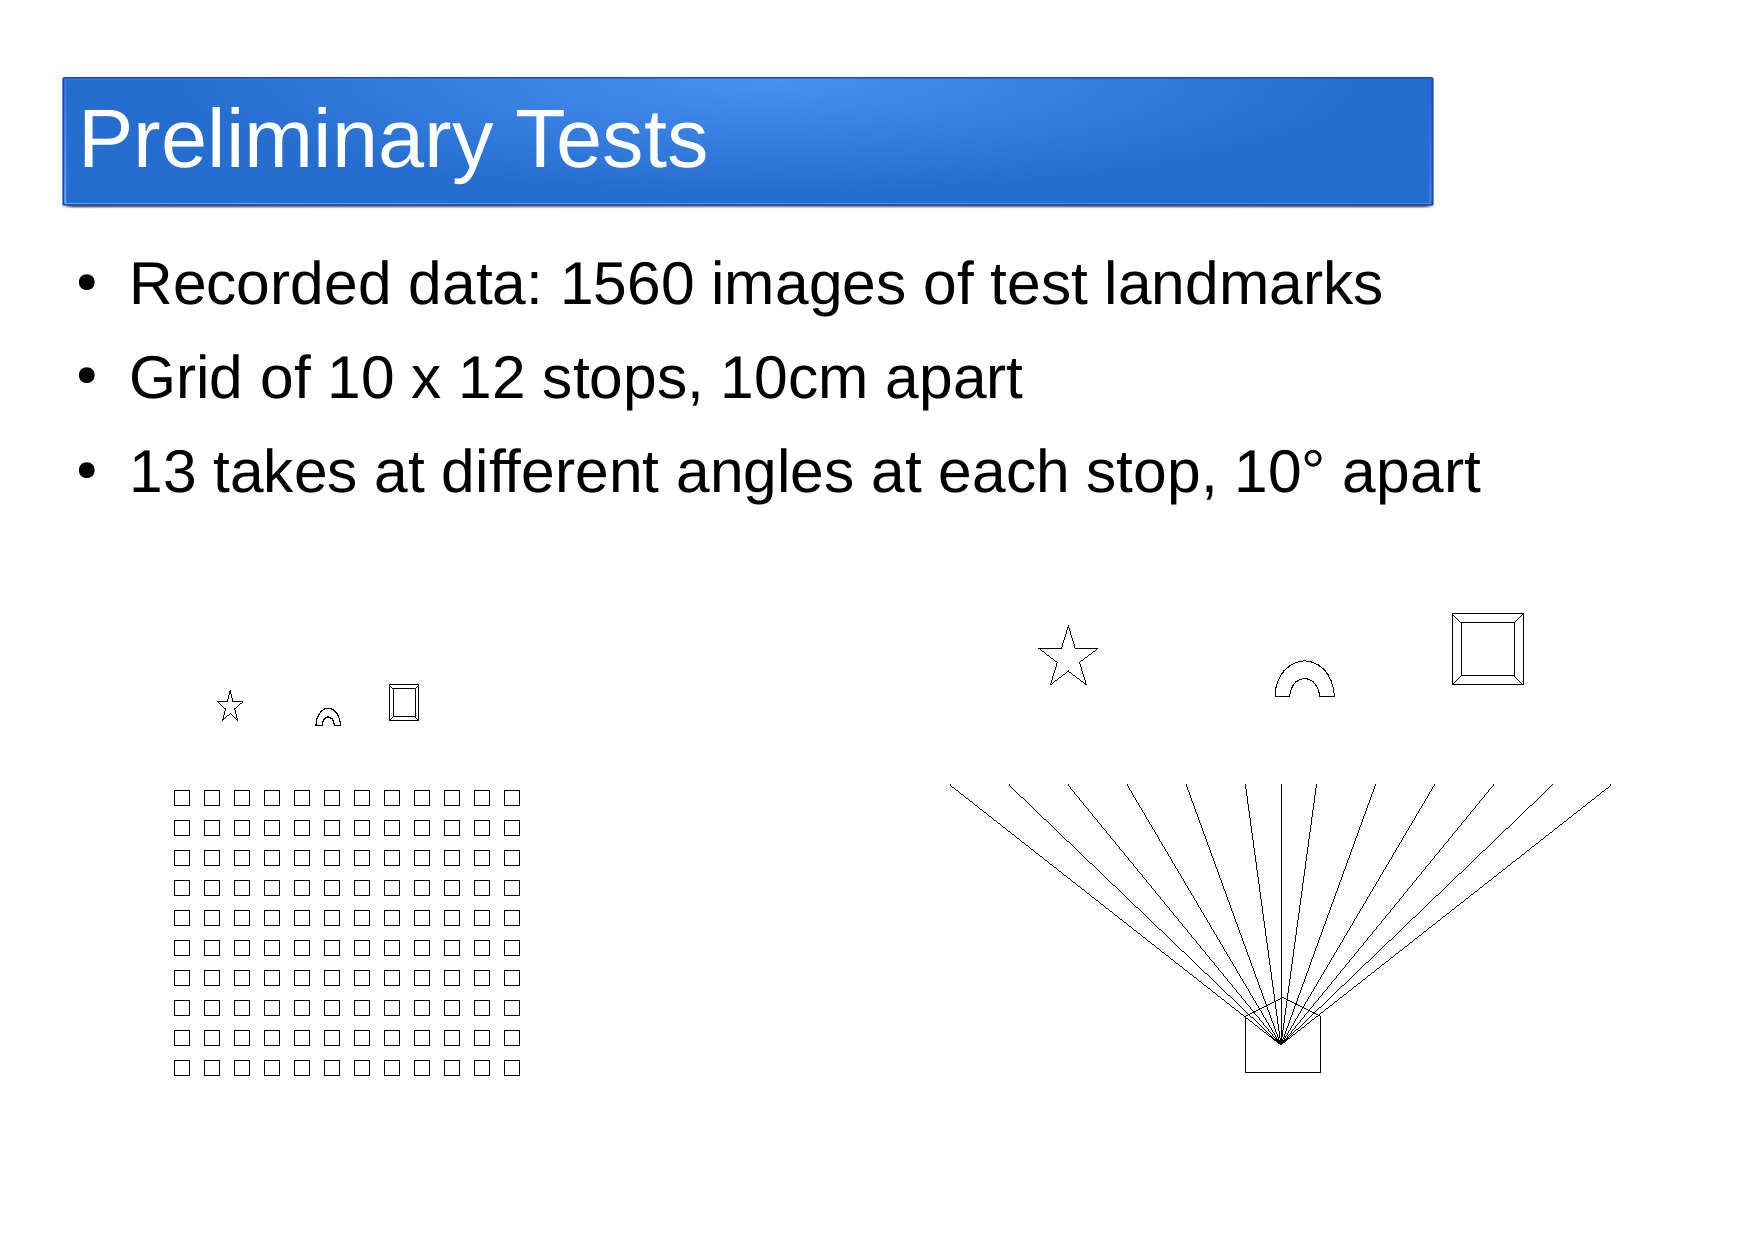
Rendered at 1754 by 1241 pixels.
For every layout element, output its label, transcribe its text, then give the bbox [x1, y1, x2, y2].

list Recorded data: 1560 images of test landmarks Grid of 10 x 12 stops, 10cm apart 13 takes at different angles at each stop, 10° apart [58, 249, 1696, 602]
title Preliminary Tests [78, 80, 1429, 198]
picture [58, 77, 1439, 209]
